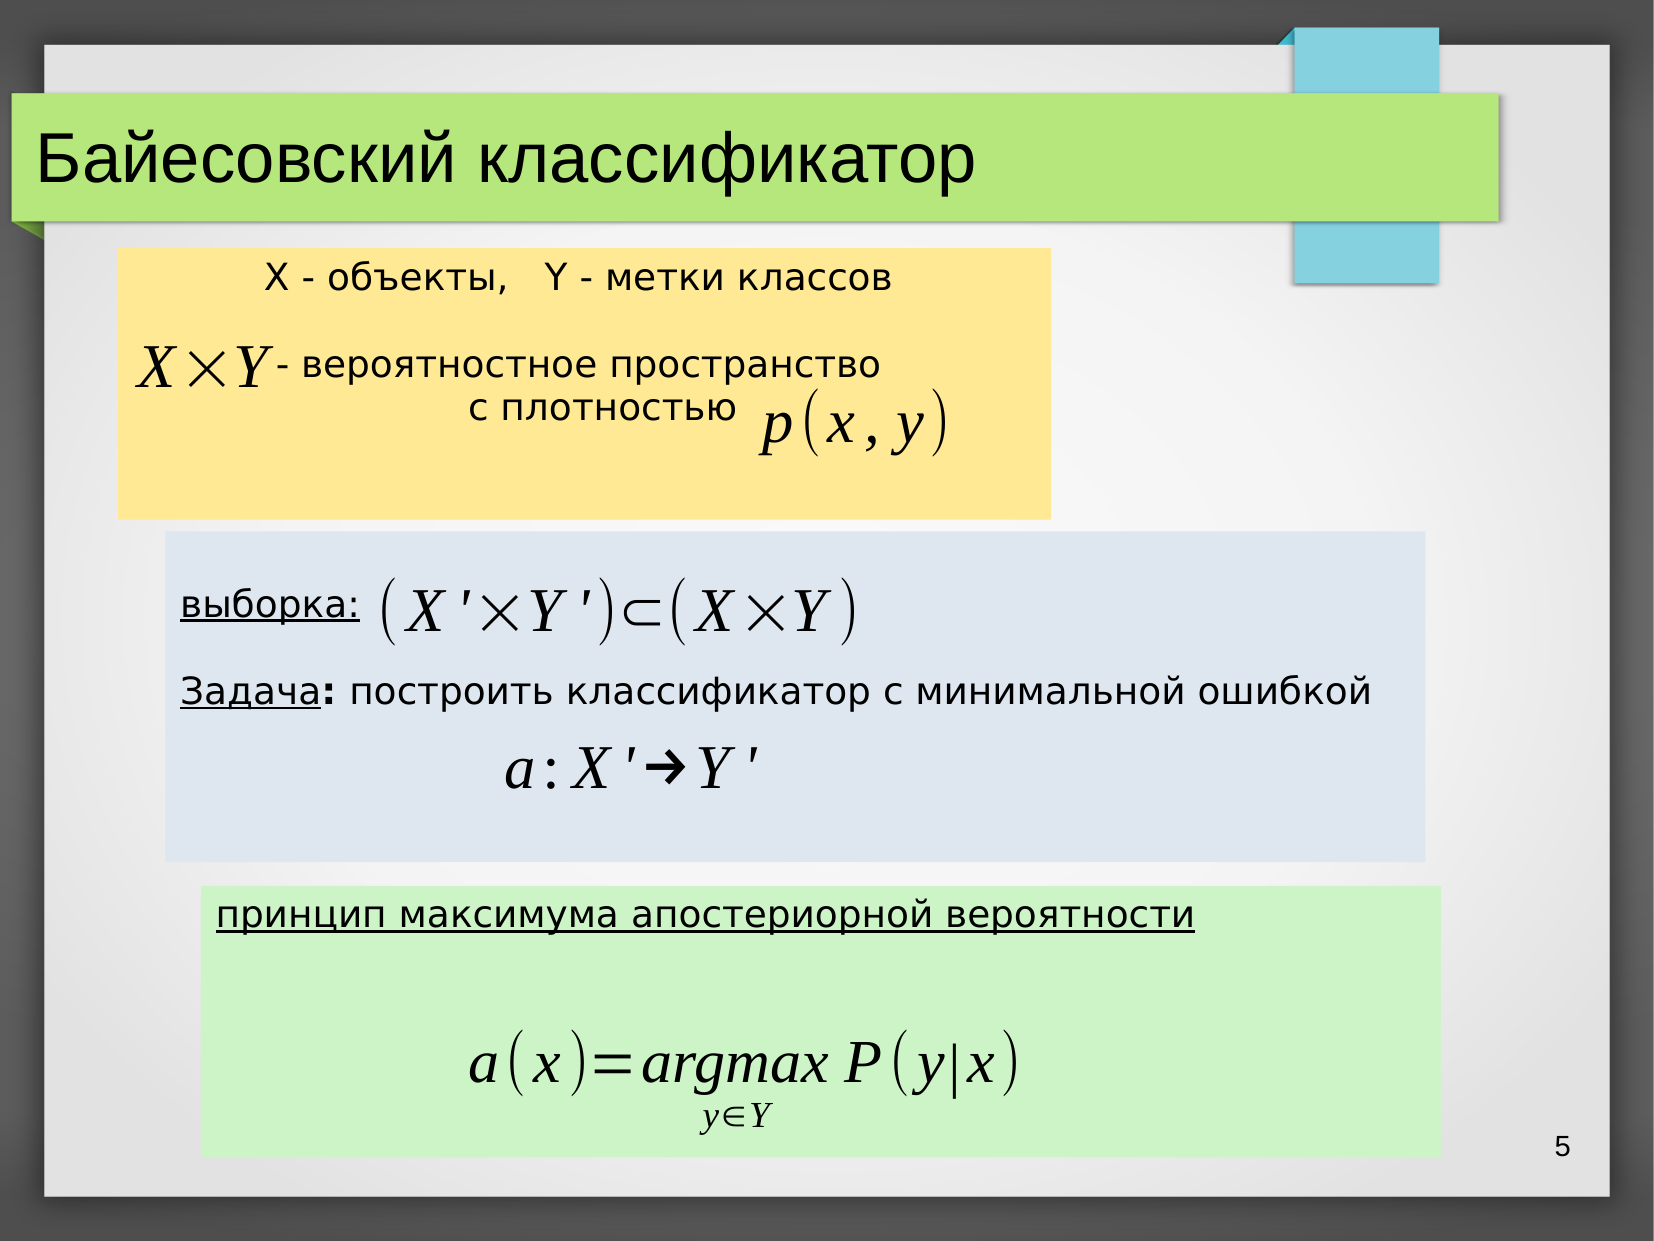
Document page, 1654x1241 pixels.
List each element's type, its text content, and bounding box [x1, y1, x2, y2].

picture [0, 0, 1654, 1241]
text_box выборка: Задача: построить классификатор с минимальной ошибкой [165, 531, 1426, 863]
text_box X - объекты, Y - метки классов - вероятностное пространство с плотностью [118, 248, 1052, 520]
text_box принцип максимума апостериорной вероятности [200, 885, 1441, 1158]
chart [126, 330, 284, 400]
title Байесовский классификатор [35, 118, 1489, 199]
chart [497, 732, 768, 802]
chart [460, 1027, 1028, 1140]
chart [371, 574, 866, 650]
chart [750, 385, 957, 461]
